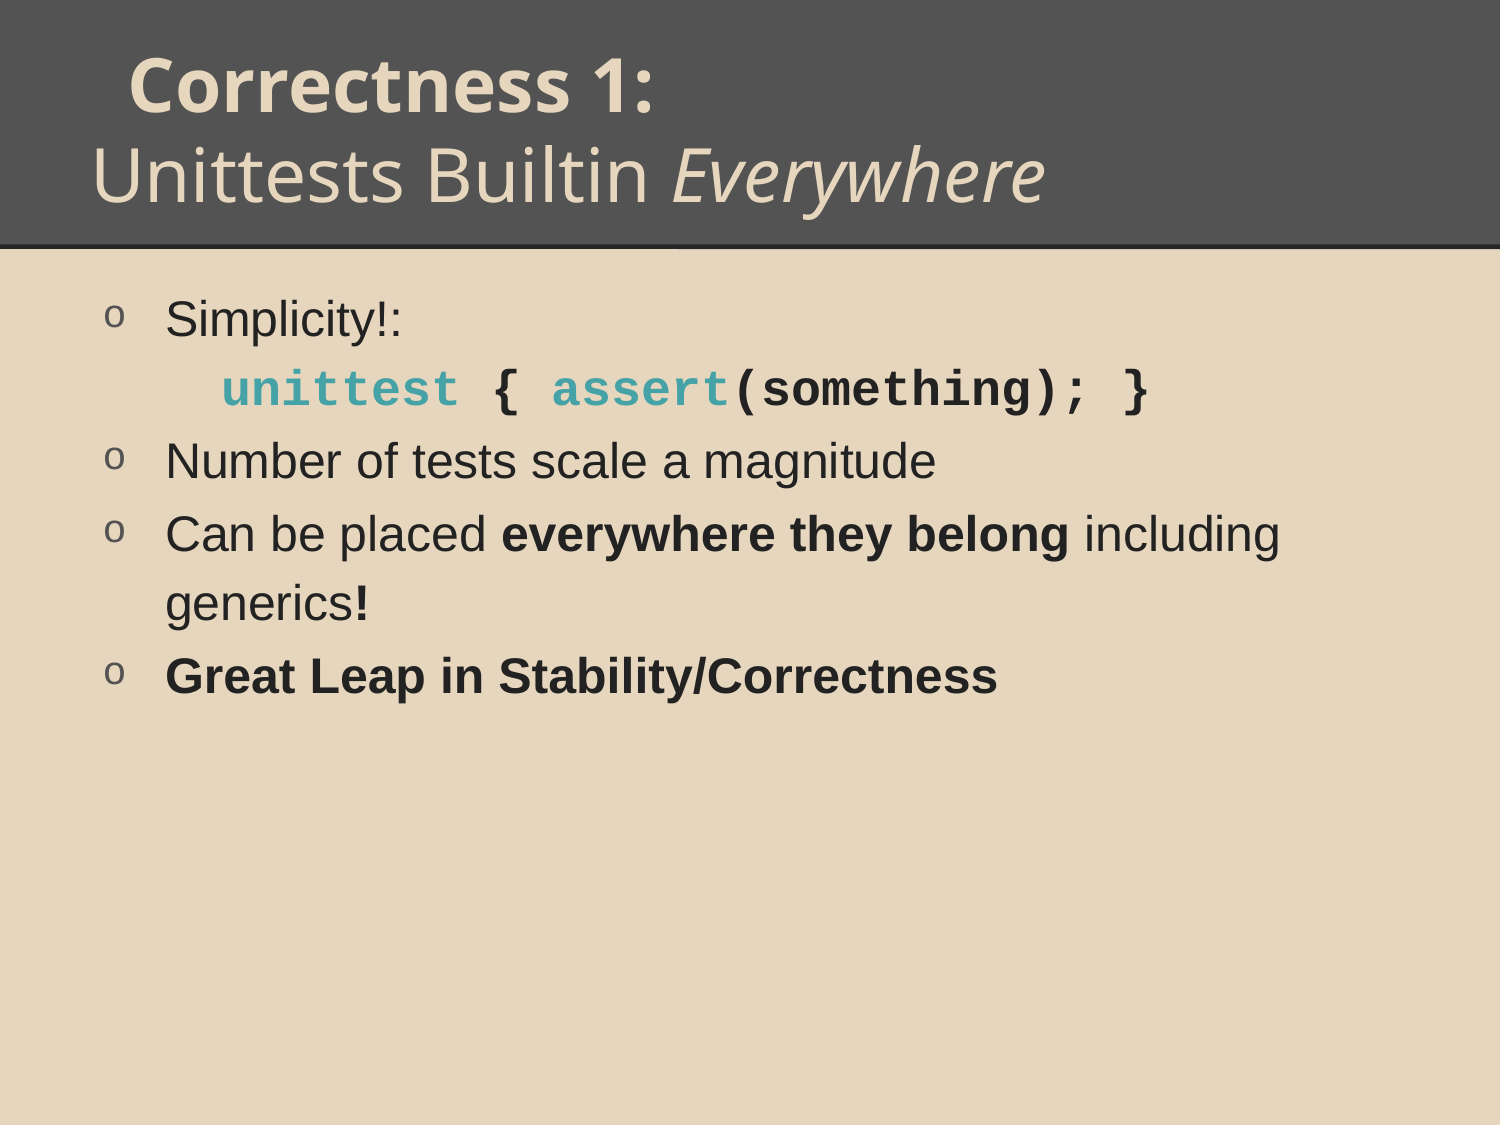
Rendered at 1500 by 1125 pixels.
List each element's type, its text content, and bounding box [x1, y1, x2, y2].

list Simplicity!: unittest { assert(something); } Number of tests scale a magnitude Can be placed everywhere they belong including generics! Great Leap in Stability/Correctness [75, 262, 1425, 1078]
title Correctness 1: Unittests Builtin Everywhere [75, 45, 1425, 233]
